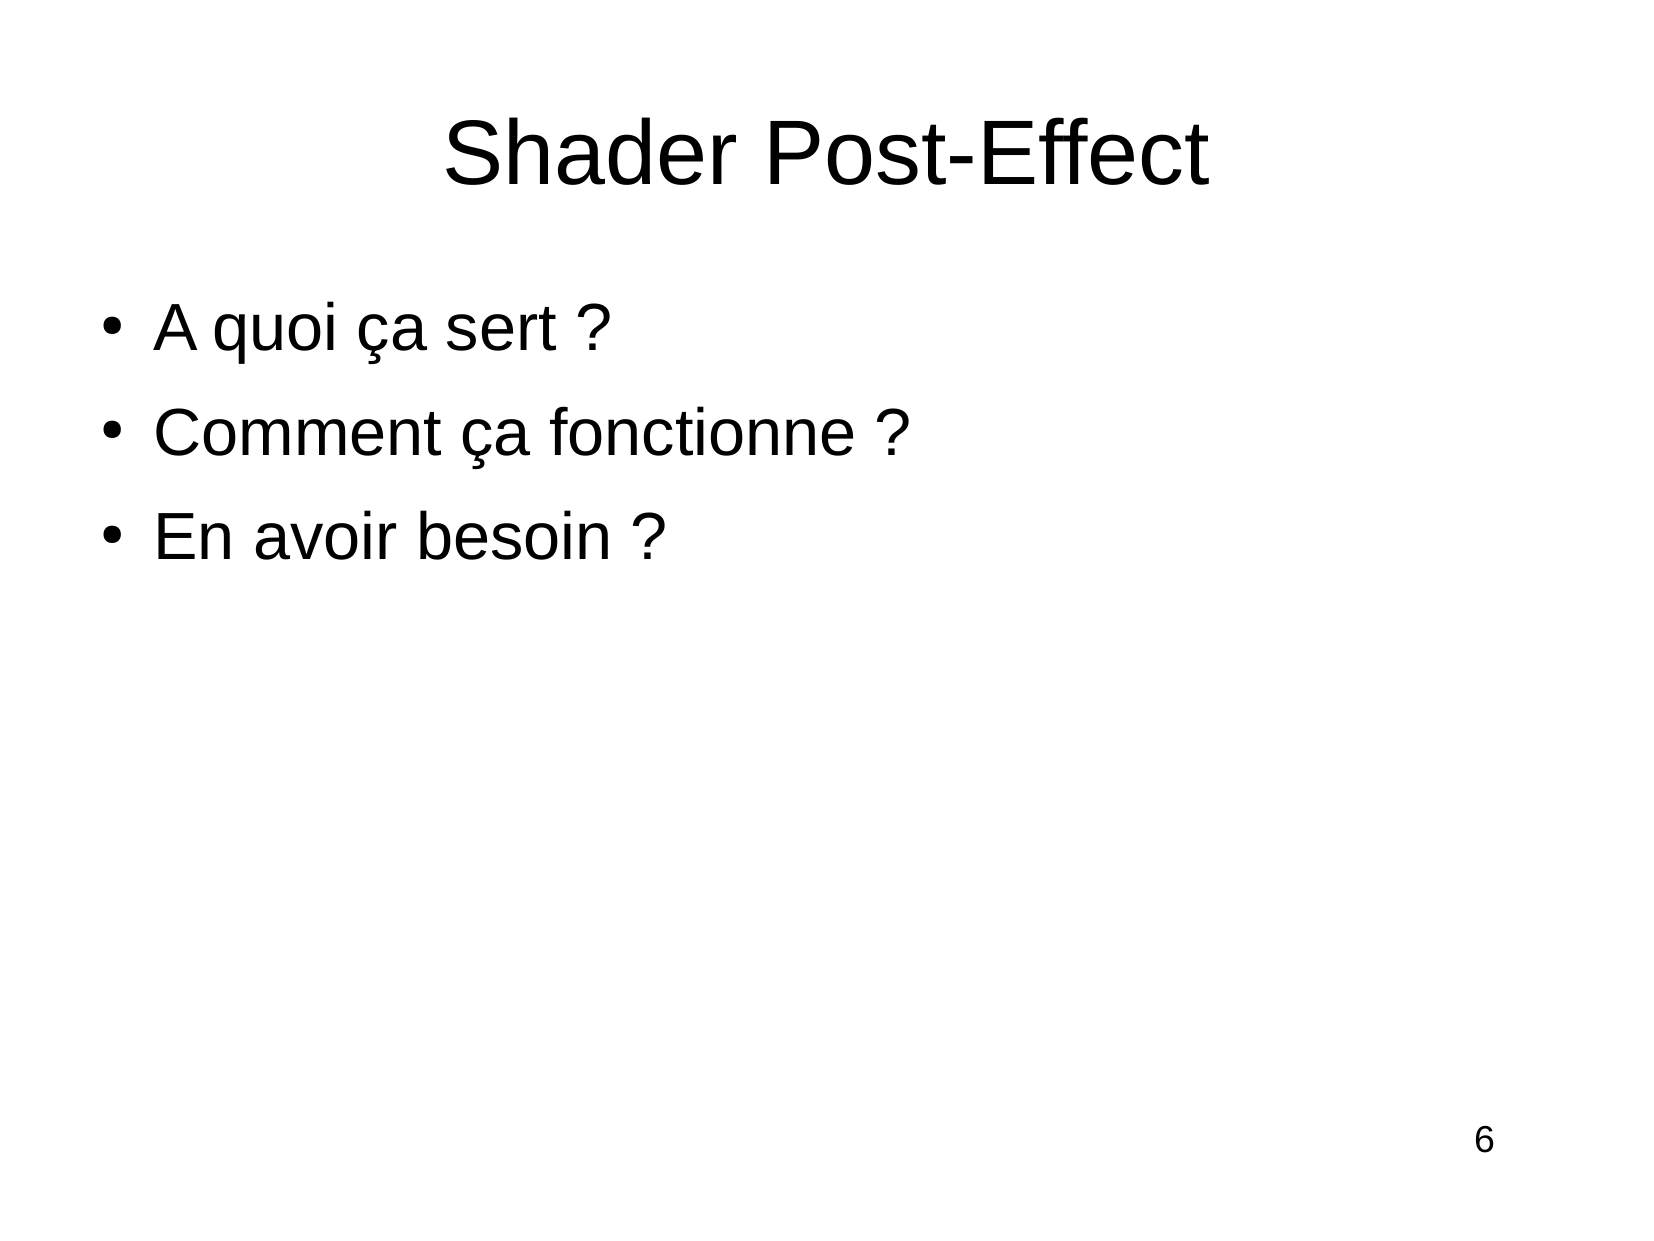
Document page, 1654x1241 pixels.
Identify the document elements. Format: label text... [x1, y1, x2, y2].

title Shader Post-Effect [82, 49, 1571, 257]
list A quoi ça sert ? Comment ça fonctionne ? En avoir besoin ? [82, 290, 1571, 1010]
text_box <numéro> [1459, 1111, 1654, 1182]
